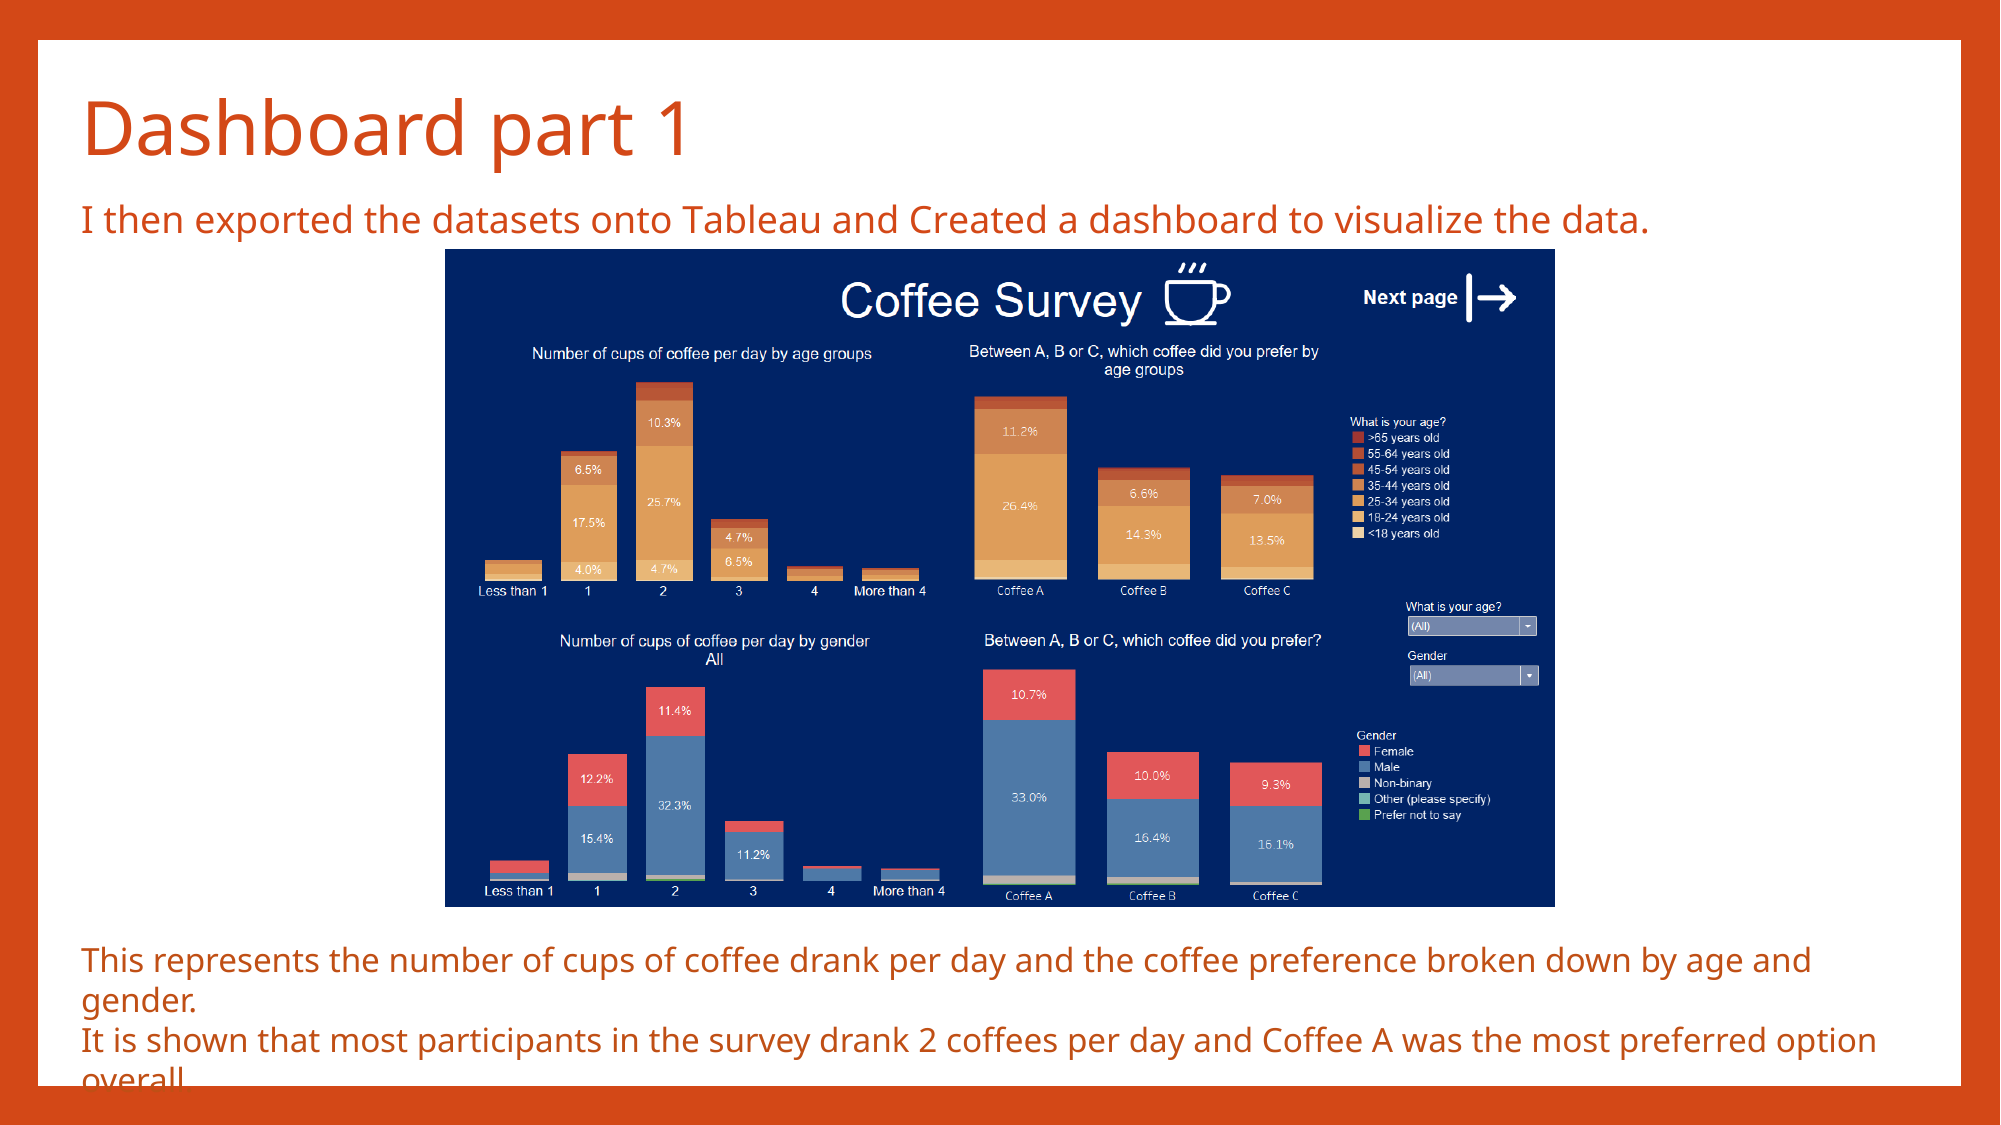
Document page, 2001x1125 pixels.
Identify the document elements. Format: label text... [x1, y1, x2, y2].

picture [445, 250, 1555, 907]
text_box I then exported the datasets onto Tableau and Created a dashboard to visualize the data. [66, 193, 1934, 250]
title Dashboard part 1 [66, 19, 1934, 193]
text_box This represents the number of cups of coffee drank per day and the coffee preference broken down by age and gender. It is shown that most participants in the survey drank 2 coffees per day and Coffee A was the most preferred option overall. [66, 931, 1934, 1028]
